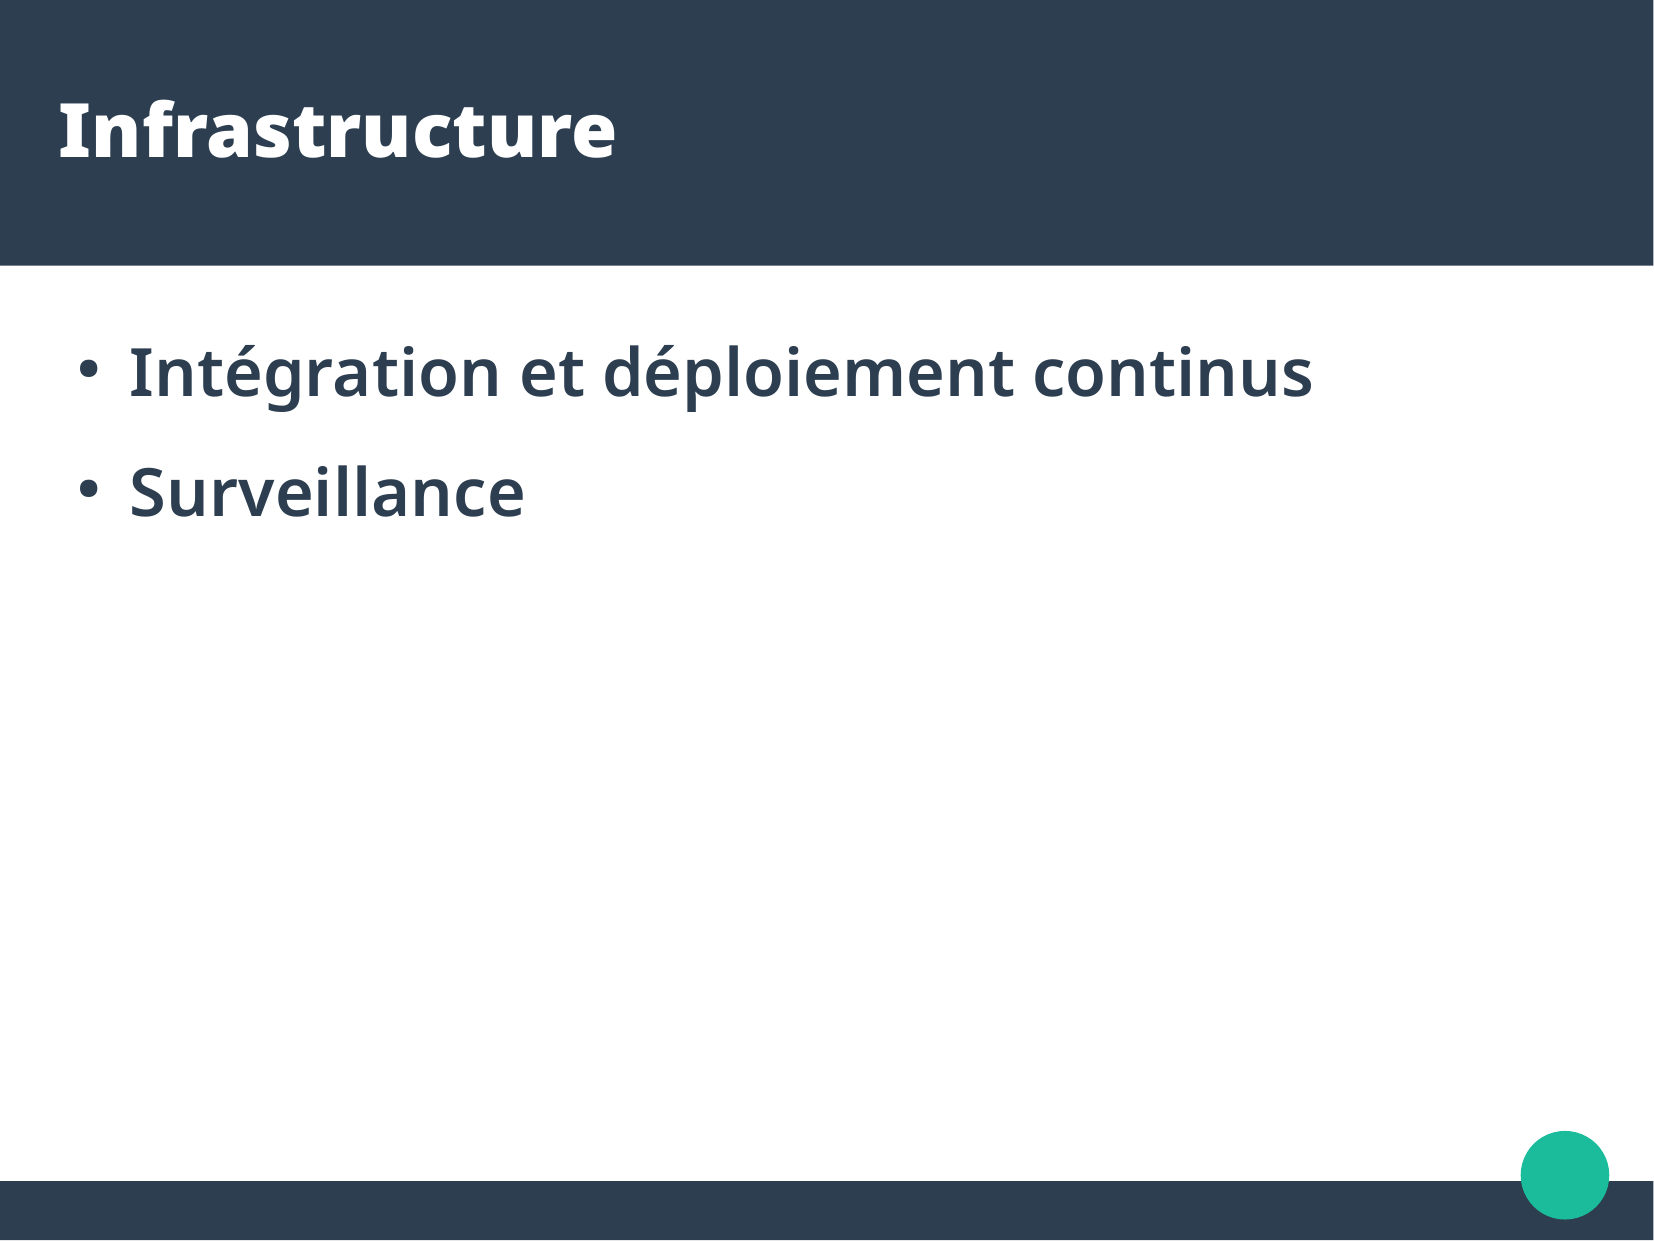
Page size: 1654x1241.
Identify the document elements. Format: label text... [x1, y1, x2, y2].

list Intégration et déploiement continus Surveillance [59, 324, 1595, 1152]
title Infrastructure [59, 49, 1595, 207]
